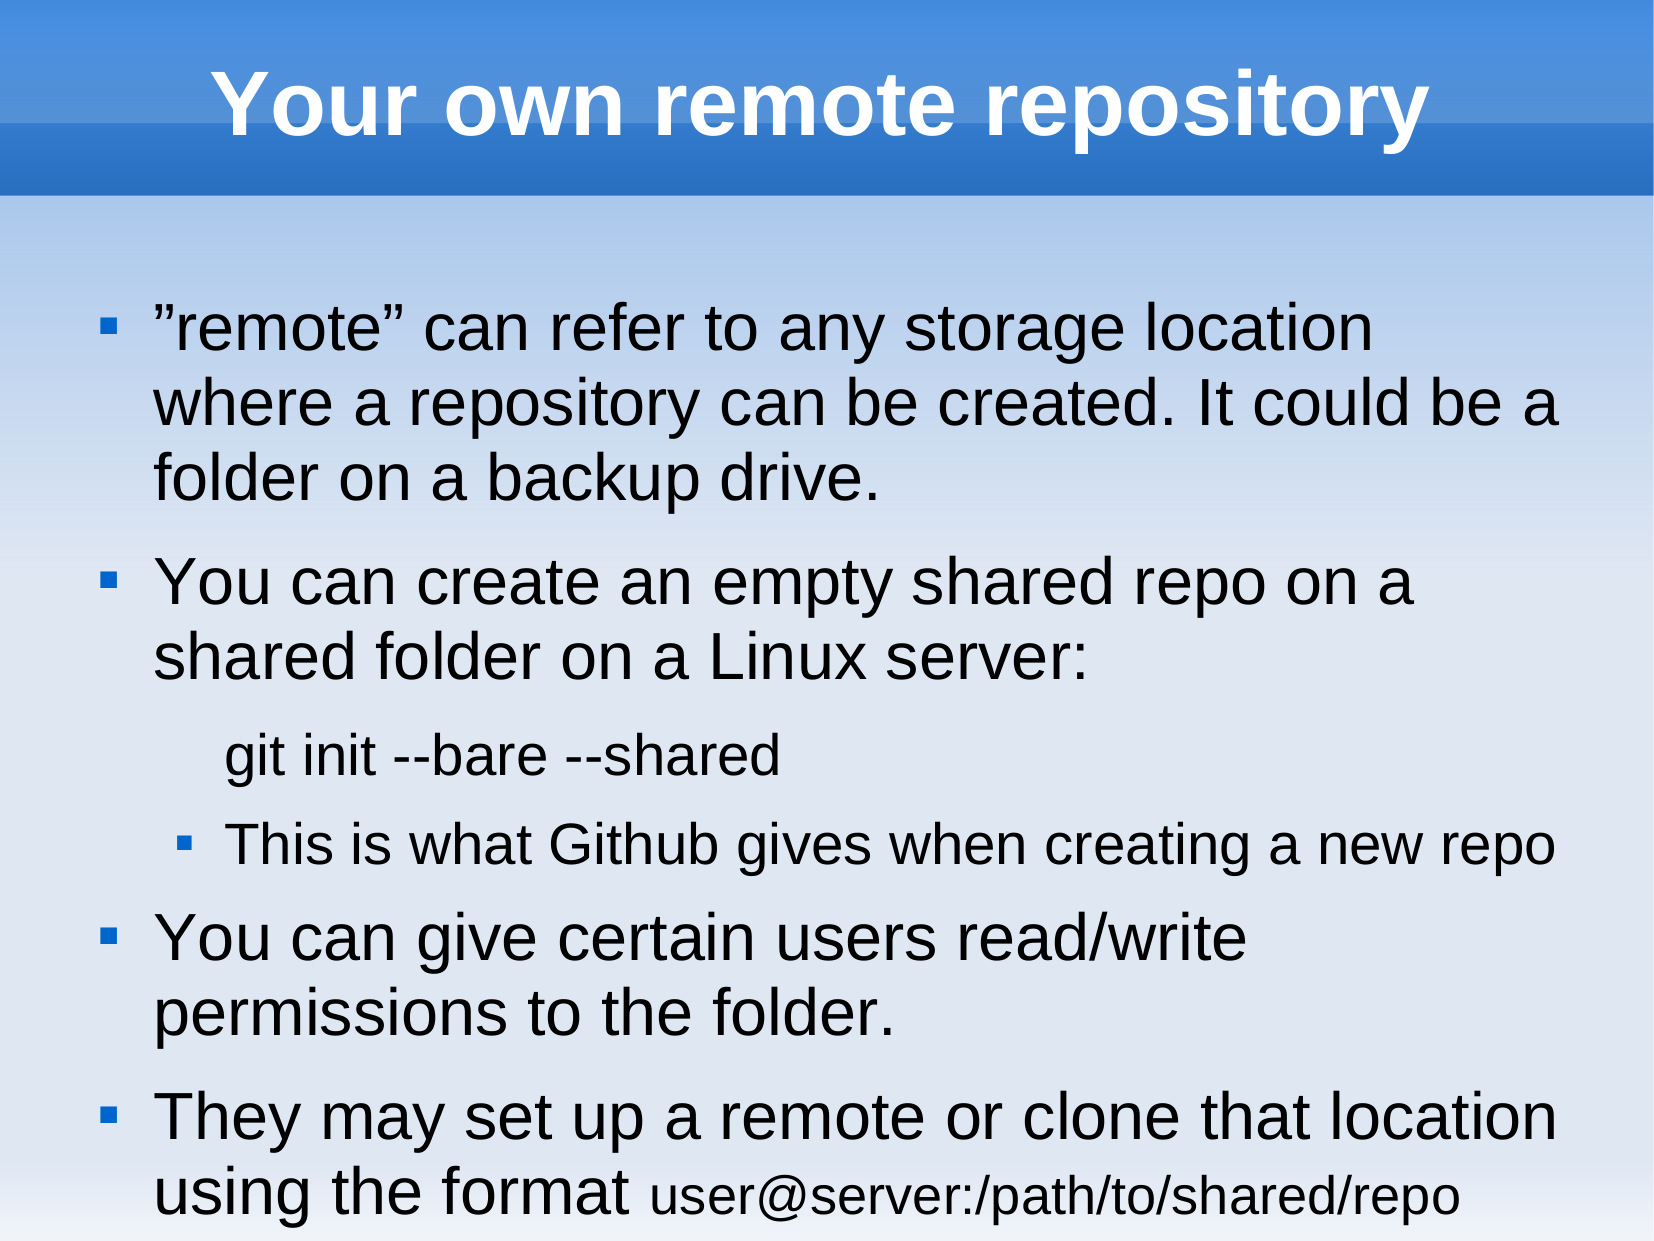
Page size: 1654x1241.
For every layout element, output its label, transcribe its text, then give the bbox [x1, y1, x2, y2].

list ”remote” can refer to any storage location where a repository can be created. It could be a folder on a backup drive. You can create an empty shared repo on a shared folder on a Linux server: git init --bare --shared This is what Github gives when creating a new repo You can give certain users read/write permissions to the folder. They may set up a remote or clone that location using the format user@server:/path/to/shared/repo [82, 290, 1571, 1230]
picture [0, 0, 1654, 1241]
title Your own remote repository [76, 0, 1565, 208]
